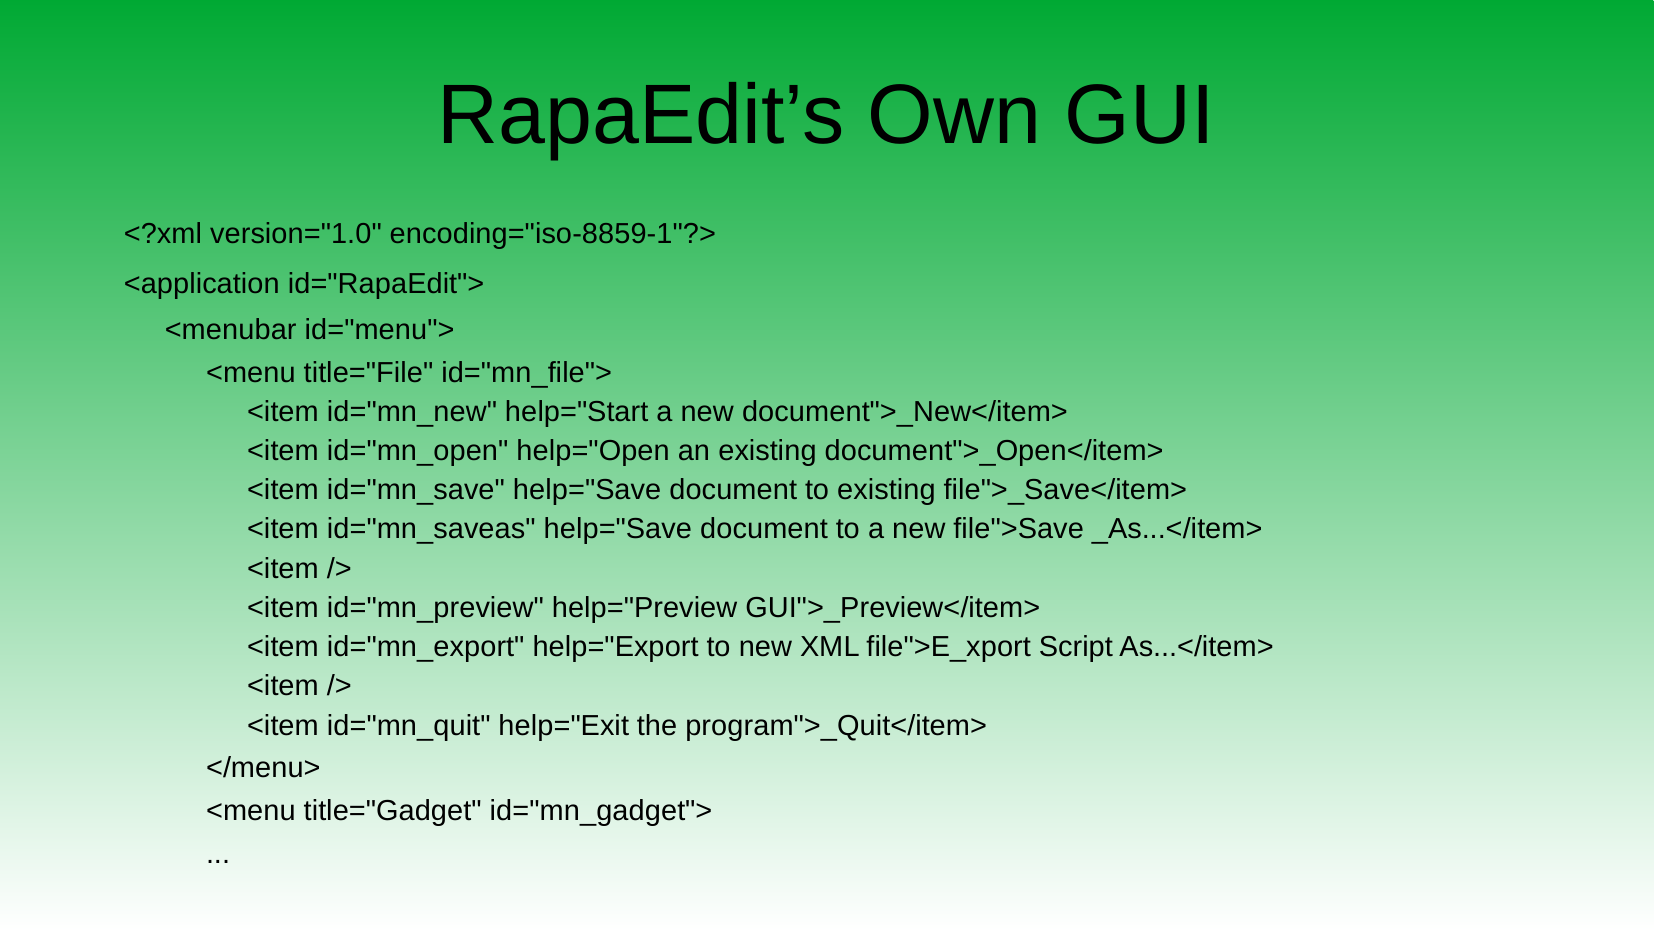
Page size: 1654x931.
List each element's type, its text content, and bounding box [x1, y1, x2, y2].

title RapaEdit’s Own GUI [82, 36, 1571, 193]
list <?xml version="1.0" encoding="iso-8859-1"?> <application id="RapaEdit"> <menubar id="menu"> <menu title="File" id="mn_file"> <item id="mn_new" help="Start a new document">_New</item> <item id="mn_open" help="Open an existing document">_Open</item> <item id="mn_save" help="Save document to existing file">_Save</item> <item id="mn_saveas" help="Save document to a new file">Save _As...</item> <item /> <item id="mn_preview" help="Preview GUI">_Preview</item> <item id="mn_export" help="Export to new XML file">E_xport Script As...</item> <item /> <item id="mn_quit" help="Exit the program">_Quit</item> </menu> <menu title="Gadget" id="mn_gadget"> ... [82, 217, 1571, 872]
